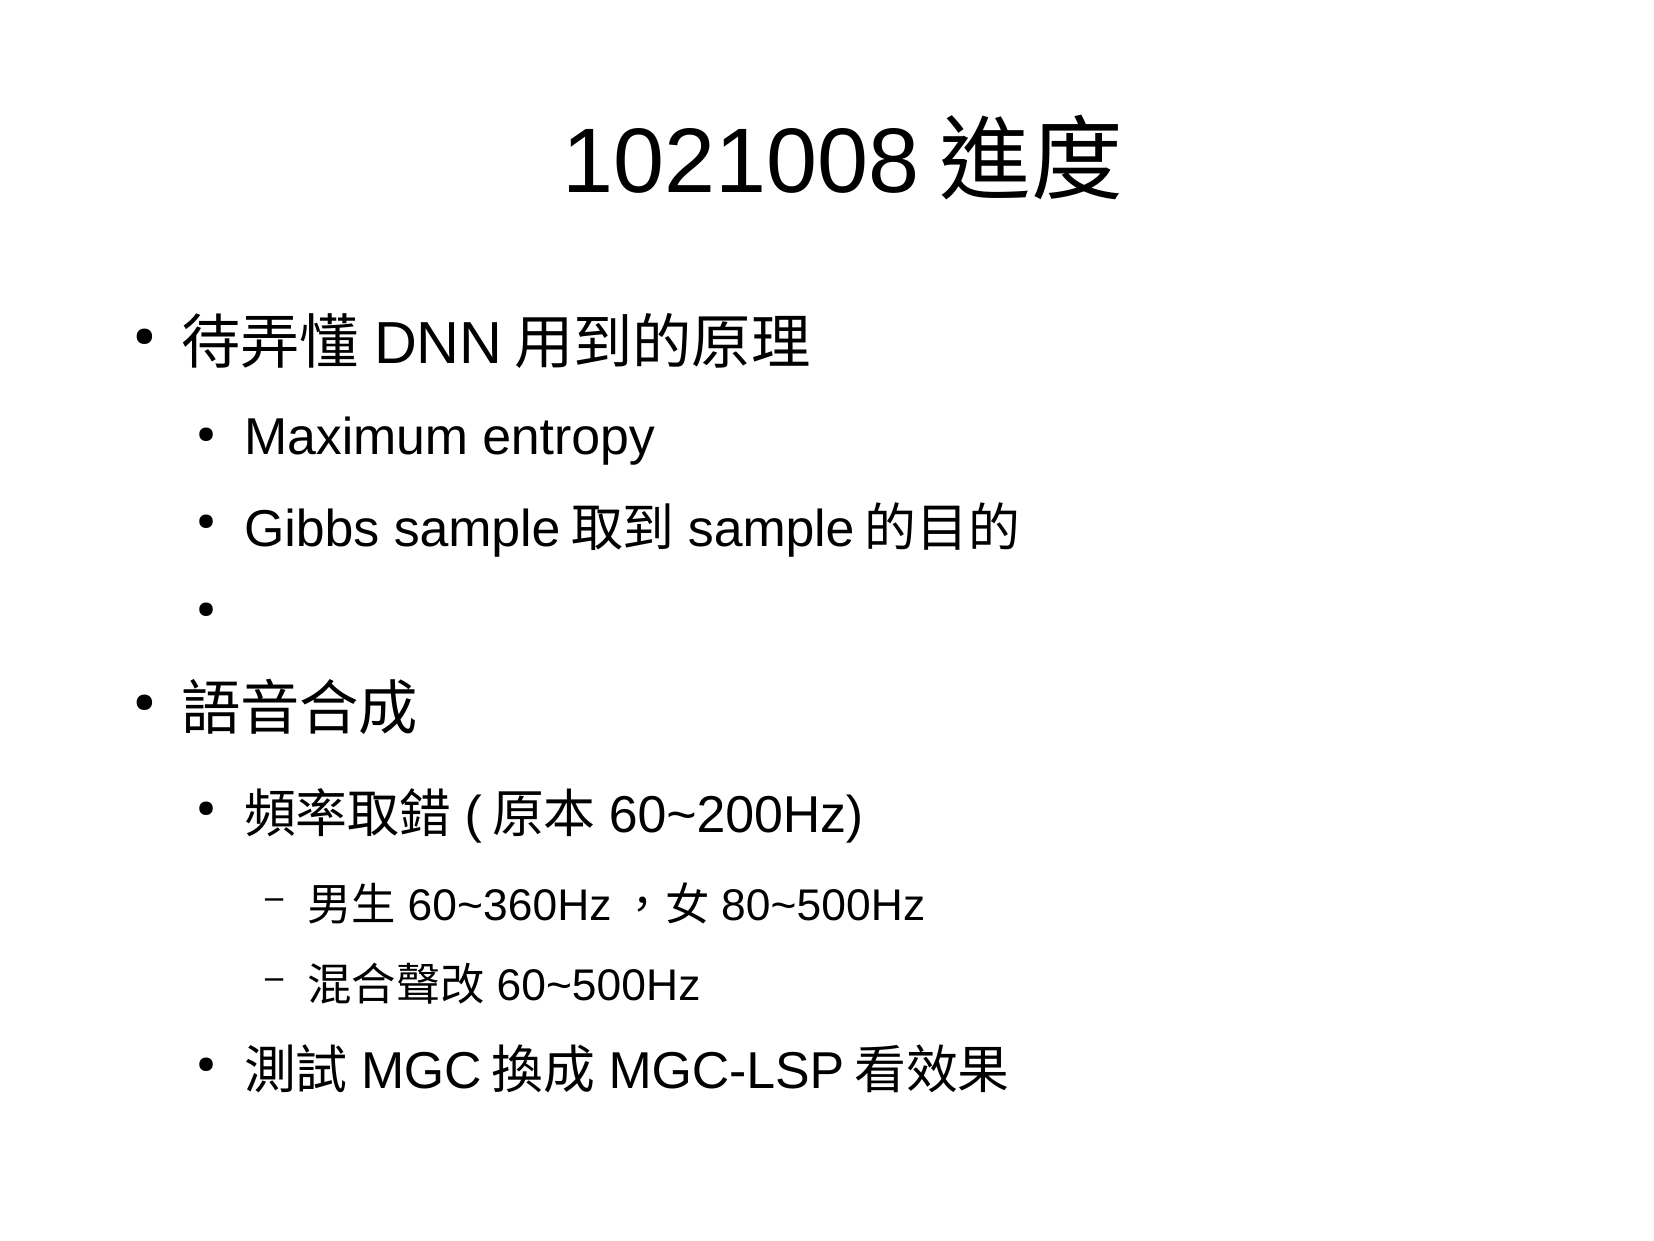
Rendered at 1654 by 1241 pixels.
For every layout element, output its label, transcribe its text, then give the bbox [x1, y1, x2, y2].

title 1021008進度 [82, 49, 1571, 257]
list 待弄懂DNN用到的原理 Maximum entropy Gibbs sample取到sample的目的 語音合成 頻率取錯(原本60~200Hz) 男生60~360Hz，女80~500Hz 混合聲改60~500Hz 測試MGC換成MGC-LSP看效果 [118, 295, 1607, 1114]
